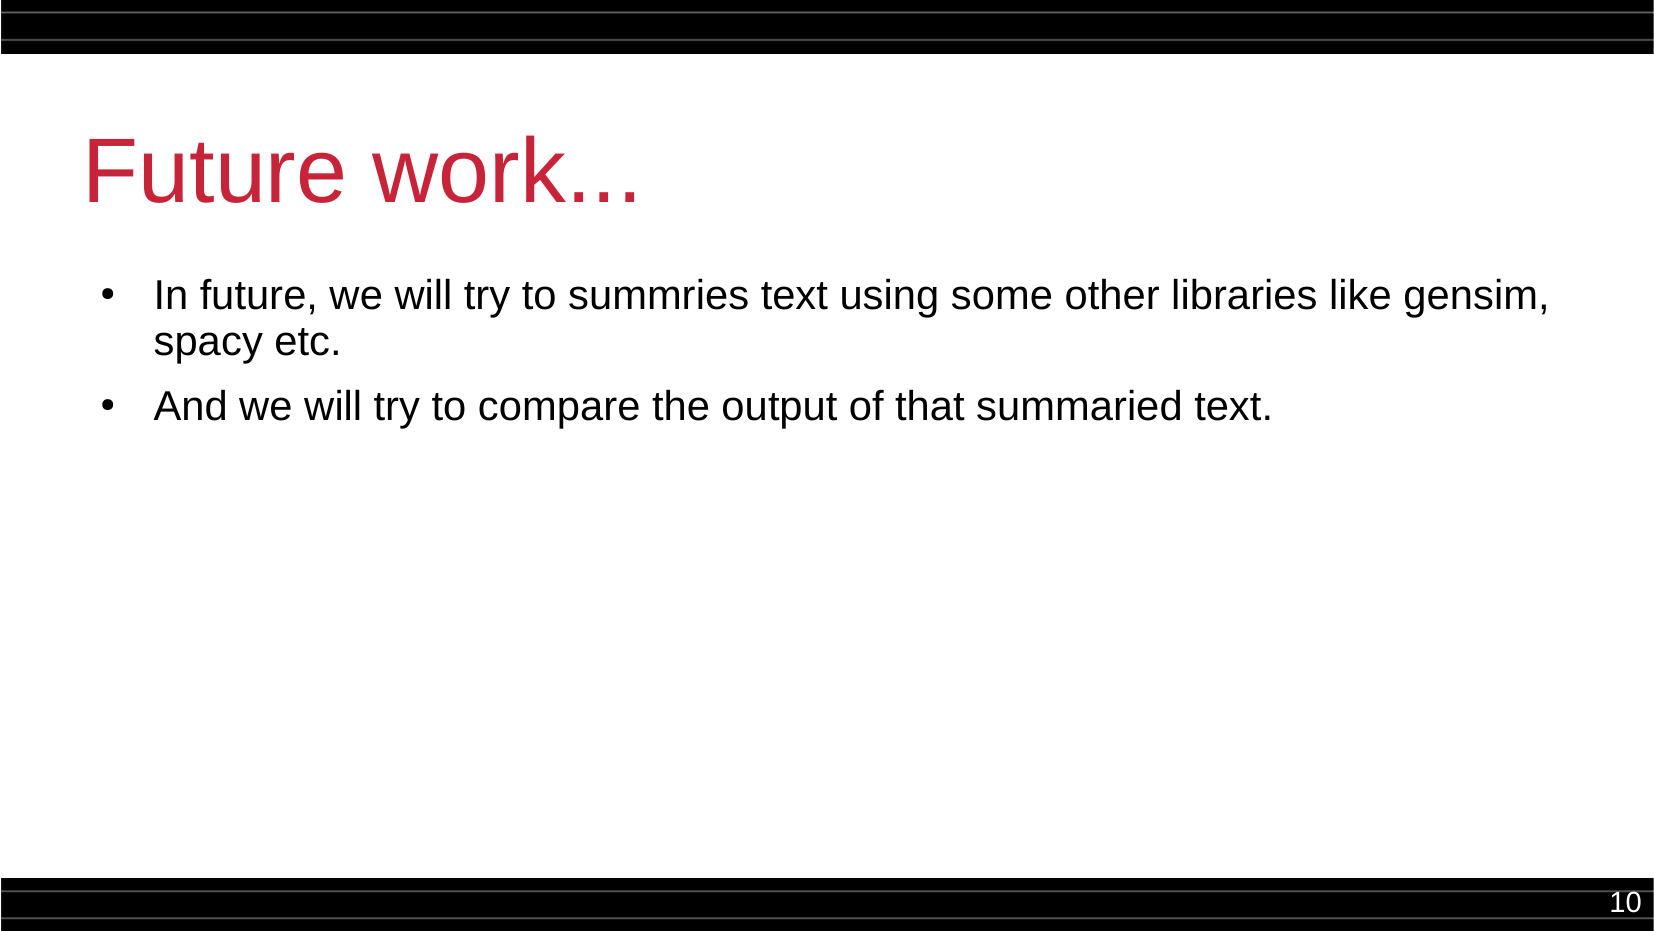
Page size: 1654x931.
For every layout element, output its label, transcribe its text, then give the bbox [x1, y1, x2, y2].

list In future, we will try to summries text using some other libraries like gensim, spacy etc. And we will try to compare the output of that summaried text. [82, 271, 1571, 758]
picture [1, 0, 1654, 54]
picture [1, 878, 1654, 931]
title Future work... [82, 92, 1571, 249]
